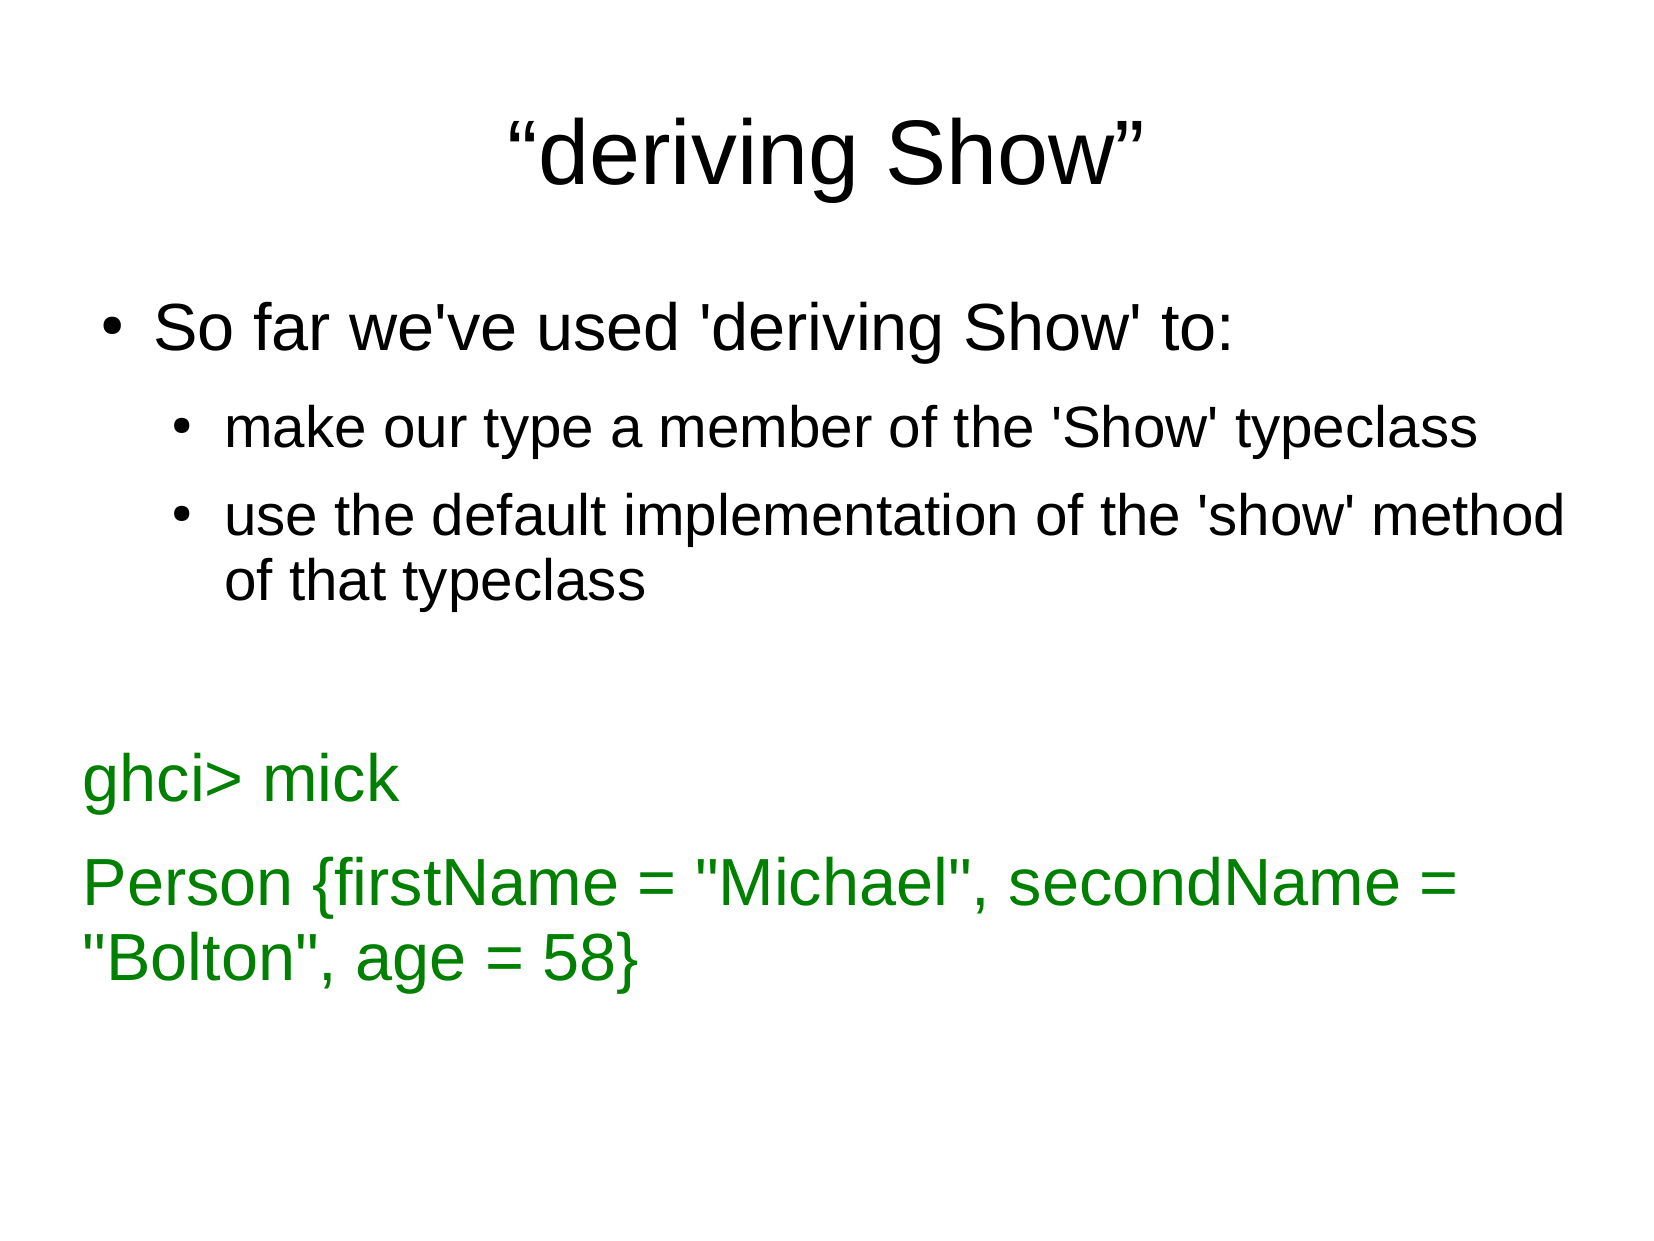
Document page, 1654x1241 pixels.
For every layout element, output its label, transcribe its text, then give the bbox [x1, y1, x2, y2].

list So far we've used 'deriving Show' to: make our type a member of the 'Show' typeclass use the default implementation of the 'show' method of that typeclass ghci> mick Person {firstName = "Michael", secondName = "Bolton", age = 58} [82, 290, 1571, 1094]
title “deriving Show” [82, 56, 1571, 250]
